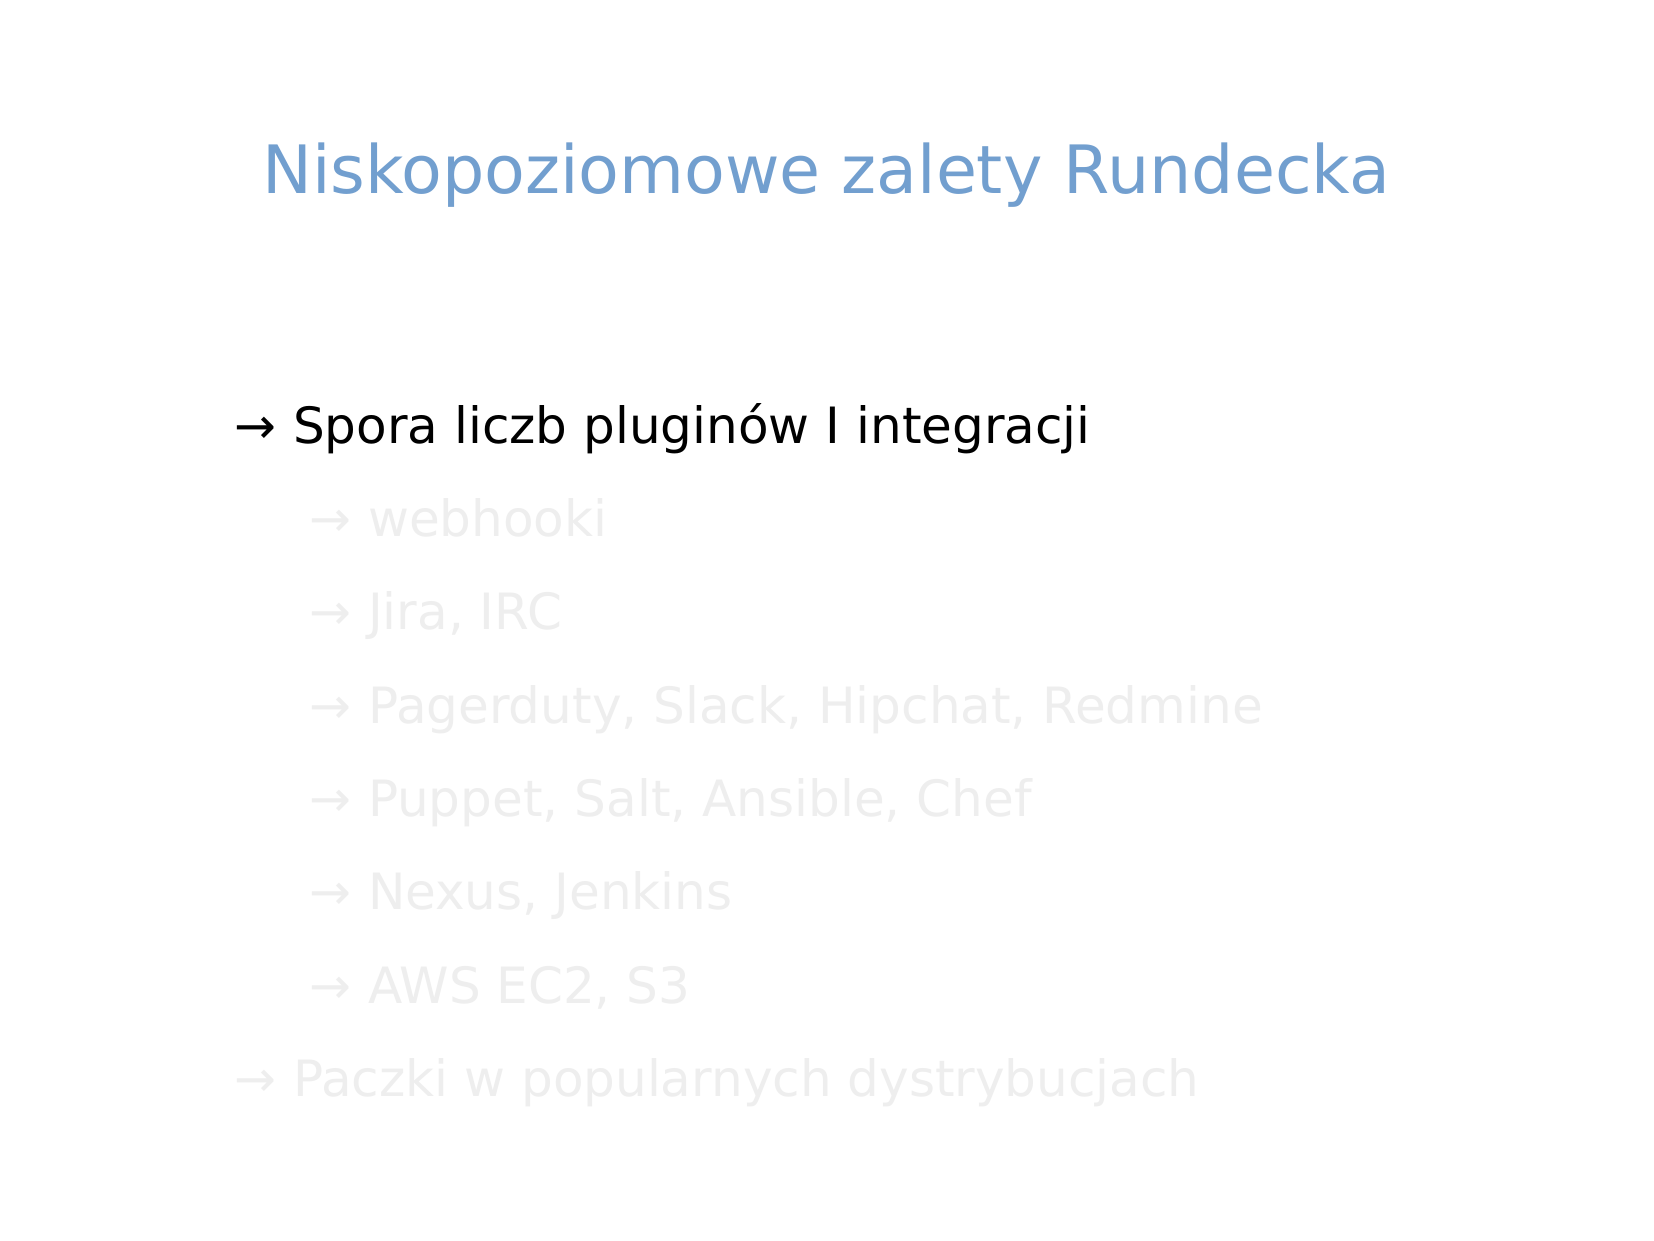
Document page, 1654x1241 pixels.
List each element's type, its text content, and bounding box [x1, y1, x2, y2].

text_box Niskopoziomowe zalety Rundecka [247, 123, 1407, 217]
text_box → Spora liczb pluginów I integracji → webhooki → Jira, IRC → Pagerduty, Slack, Hipchat, Redmine → Puppet, Salt, Ansible, Chef → Nexus, Jenkins → AWS EC2, S3 → Paczki w popularnych dystrybucjach [220, 360, 1279, 1087]
